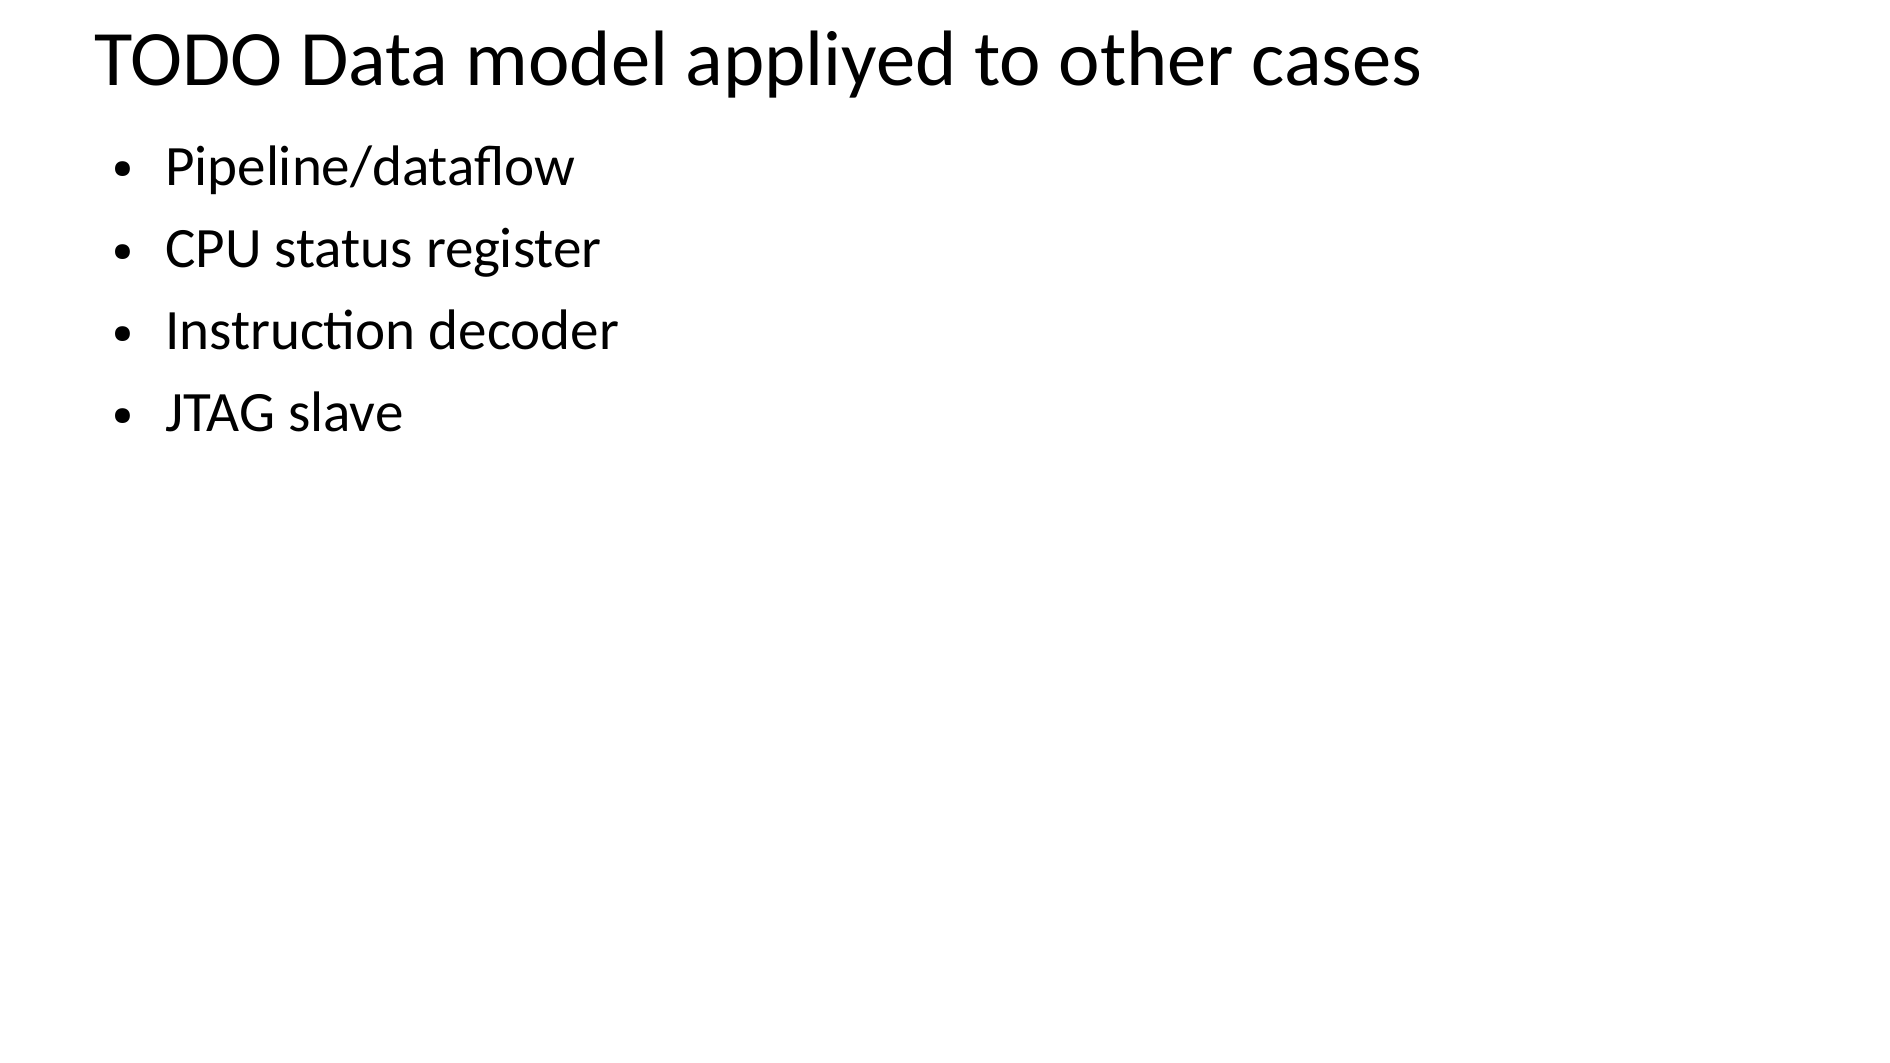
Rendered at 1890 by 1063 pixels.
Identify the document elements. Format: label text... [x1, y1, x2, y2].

list Pipeline/dataflow CPU status register Instruction decoder JTAG slave [94, 142, 1796, 855]
title TODO Data model appliyed to other cases [94, 0, 1796, 142]
